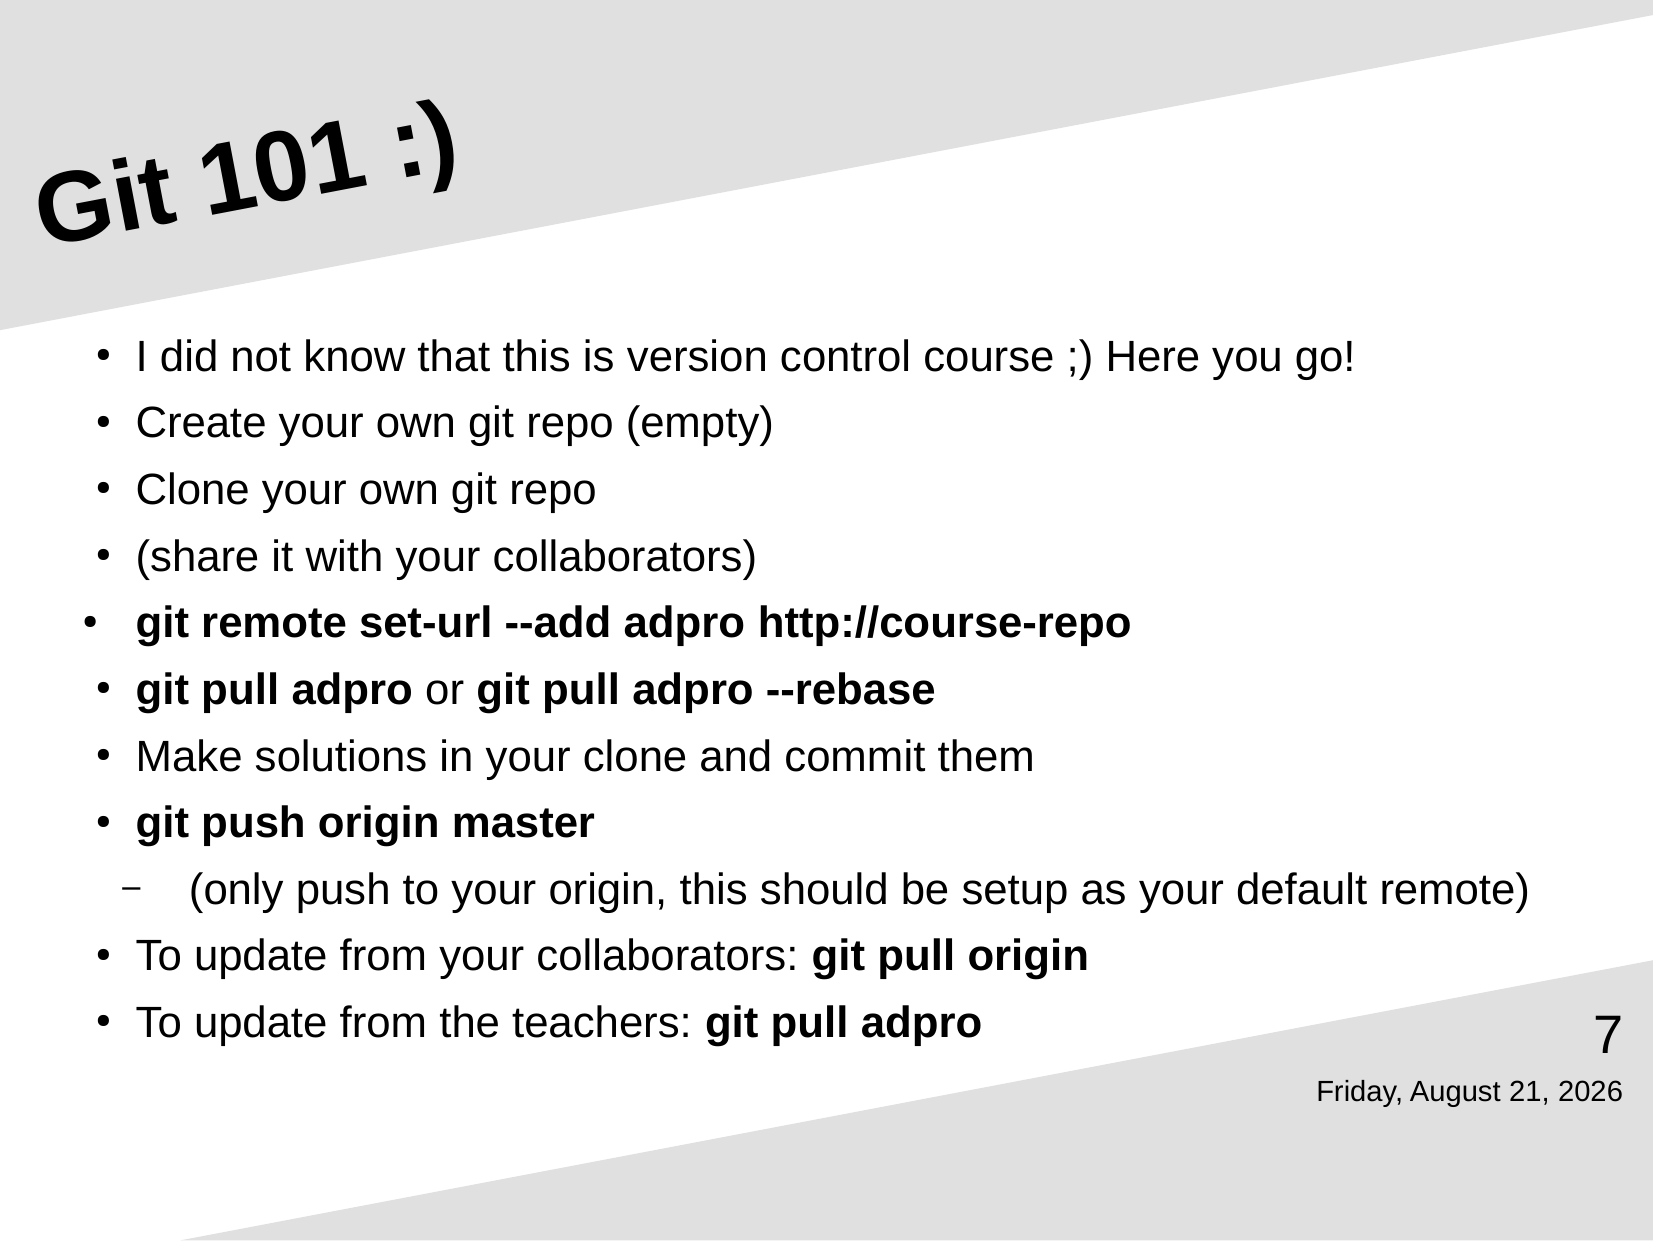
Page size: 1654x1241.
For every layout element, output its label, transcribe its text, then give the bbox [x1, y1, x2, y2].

list I did not know that this is version control course ;) Here you go! Create your own git repo (empty) Clone your own git repo (share it with your collaborators) git remote set-url --add adpro http://course-repo git pull adpro or git pull adpro --rebase Make solutions in your clone and commit them git push origin master (only push to your origin, this should be setup as your default remote) To update from your collaborators: git pull origin To update from the teachers: git pull adpro [82, 331, 1538, 1052]
title Git 101 :) [16, 0, 1518, 315]
